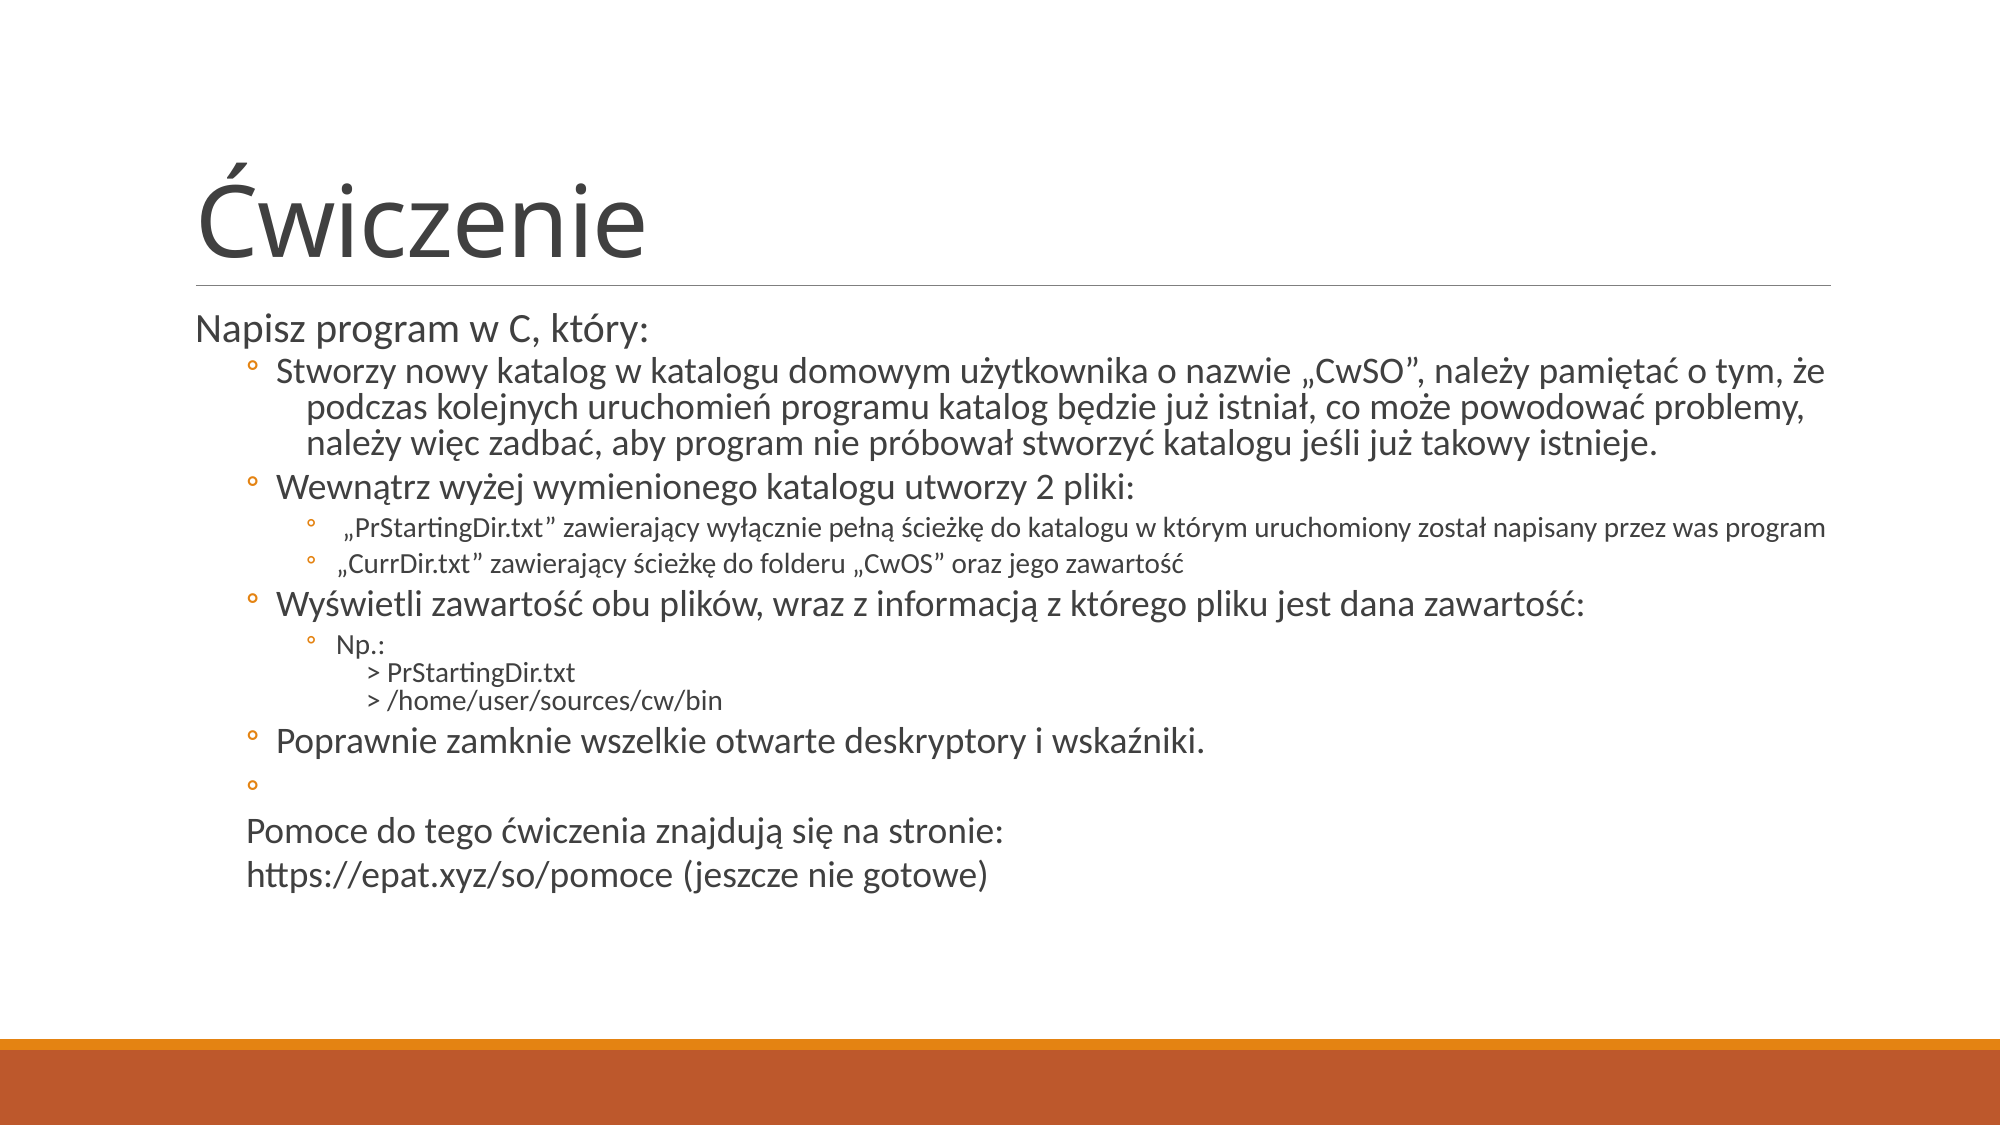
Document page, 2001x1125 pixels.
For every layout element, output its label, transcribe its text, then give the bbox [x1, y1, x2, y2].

title Ćwiczenie [180, 47, 1831, 286]
list Napisz program w C, który: Stworzy nowy katalog w katalogu domowym użytkownika o nazwie „CwSO”, należy pamiętać o tym, że podczas kolejnych uruchomień programu katalog będzie już istniał, co może powodować problemy, należy więc zadbać, aby program nie próbował stworzyć katalogu jeśli już takowy istnieje. Wewnątrz wyżej wymienionego katalogu utworzy 2 pliki: „PrStartingDir.txt” zawierający wyłącznie pełną ścieżkę do katalogu w którym uruchomiony został napisany przez was program „CurrDir.txt” zawierający ścieżkę do folderu „CwOS” oraz jego zawartość Wyświetli zawartość obu plików, wraz z informacją z którego pliku jest dana zawartość: Np.: > PrStartingDir.txt > /home/user/sources/cw/bin Poprawnie zamknie wszelkie otwarte deskryptory i wskaźniki. Pomoce do tego ćwiczenia znajdują się na stronie: https://epat.xyz/so/pomoce (jeszcze nie gotowe) [180, 302, 1831, 963]
